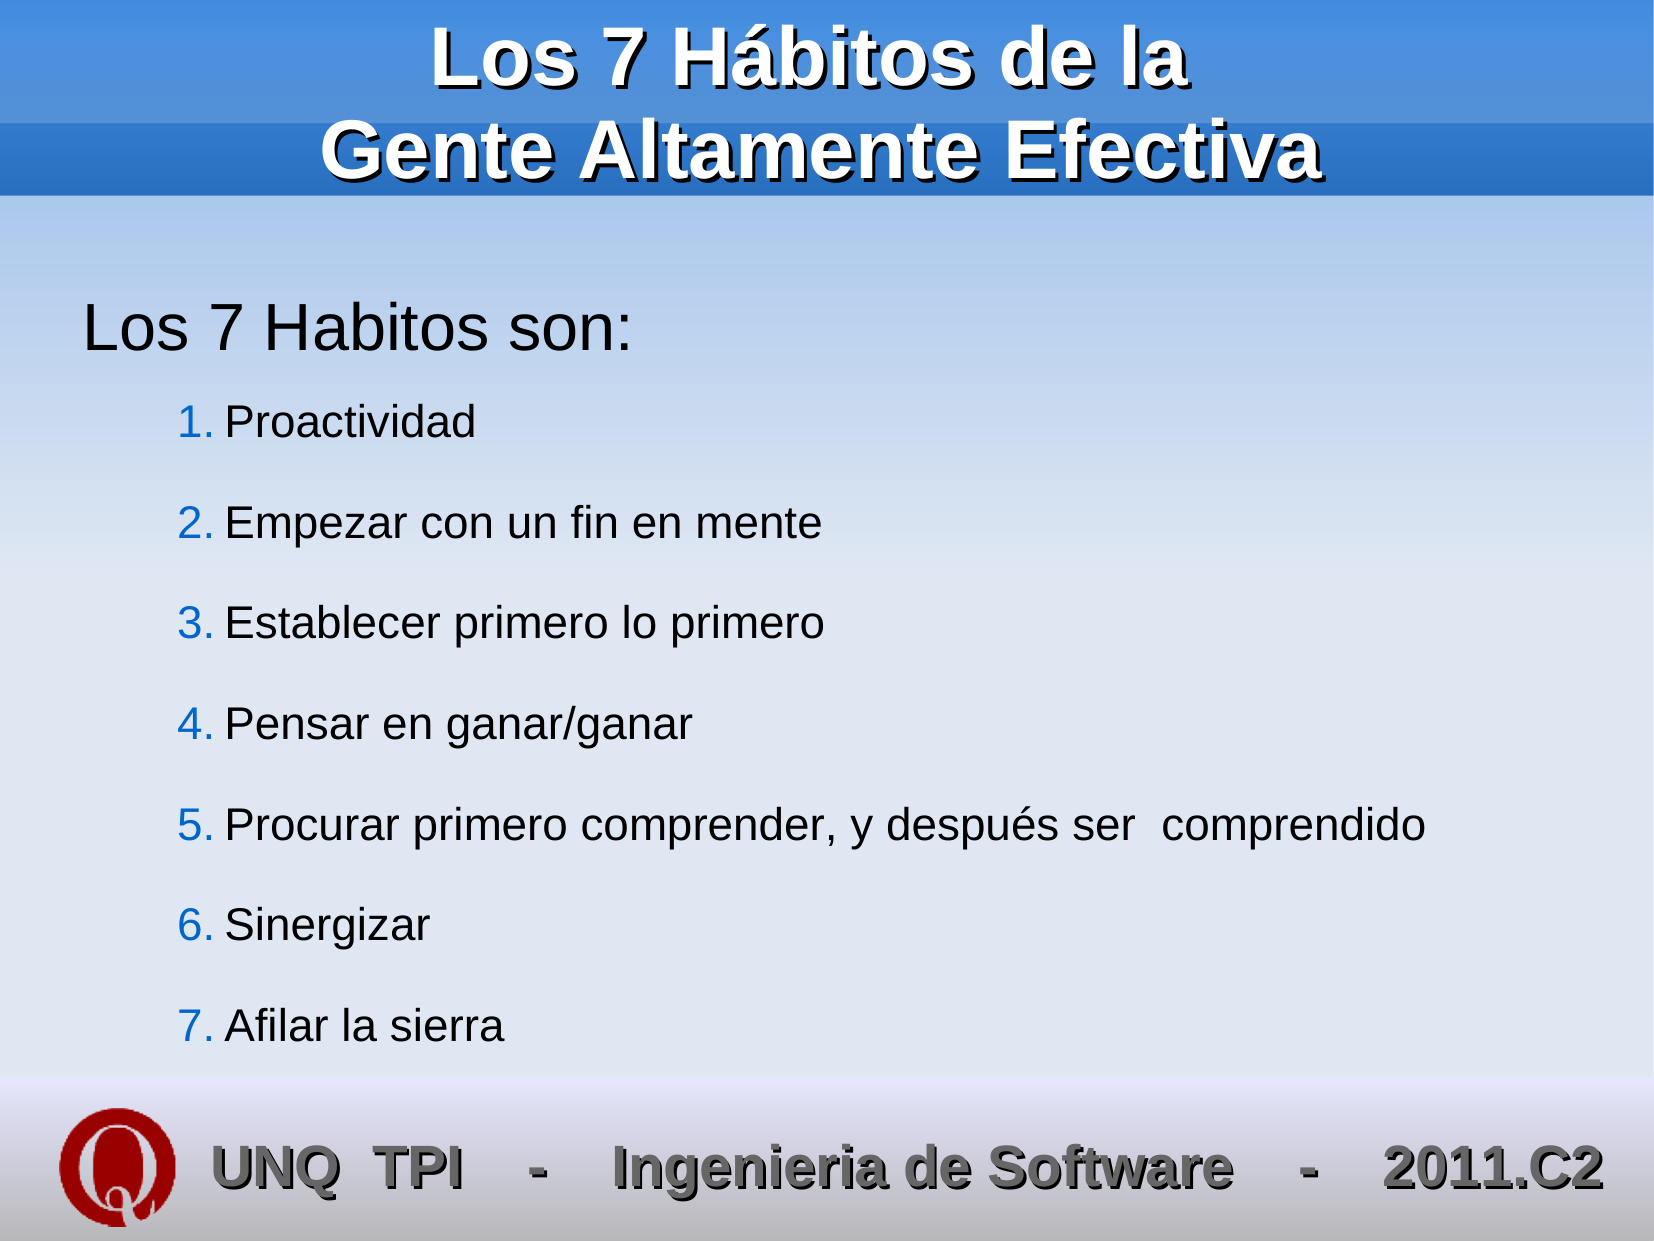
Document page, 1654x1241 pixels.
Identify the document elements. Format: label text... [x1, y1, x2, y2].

title Los 7 Hábitos de la Gente Altamente Efectiva [76, 0, 1566, 208]
title UNQ TPI - Ingenieria de Software - 2011.C2 [0, 1077, 1654, 1241]
picture [0, 0, 1654, 1077]
picture [59, 1108, 178, 1227]
list Los 7 Habitos son: Proactividad Empezar con un fin en mente Establecer primero lo primero Pensar en ganar/ganar Procurar primero comprender, y después ser comprendido Sinergizar Afilar la sierra [82, 290, 1571, 1077]
